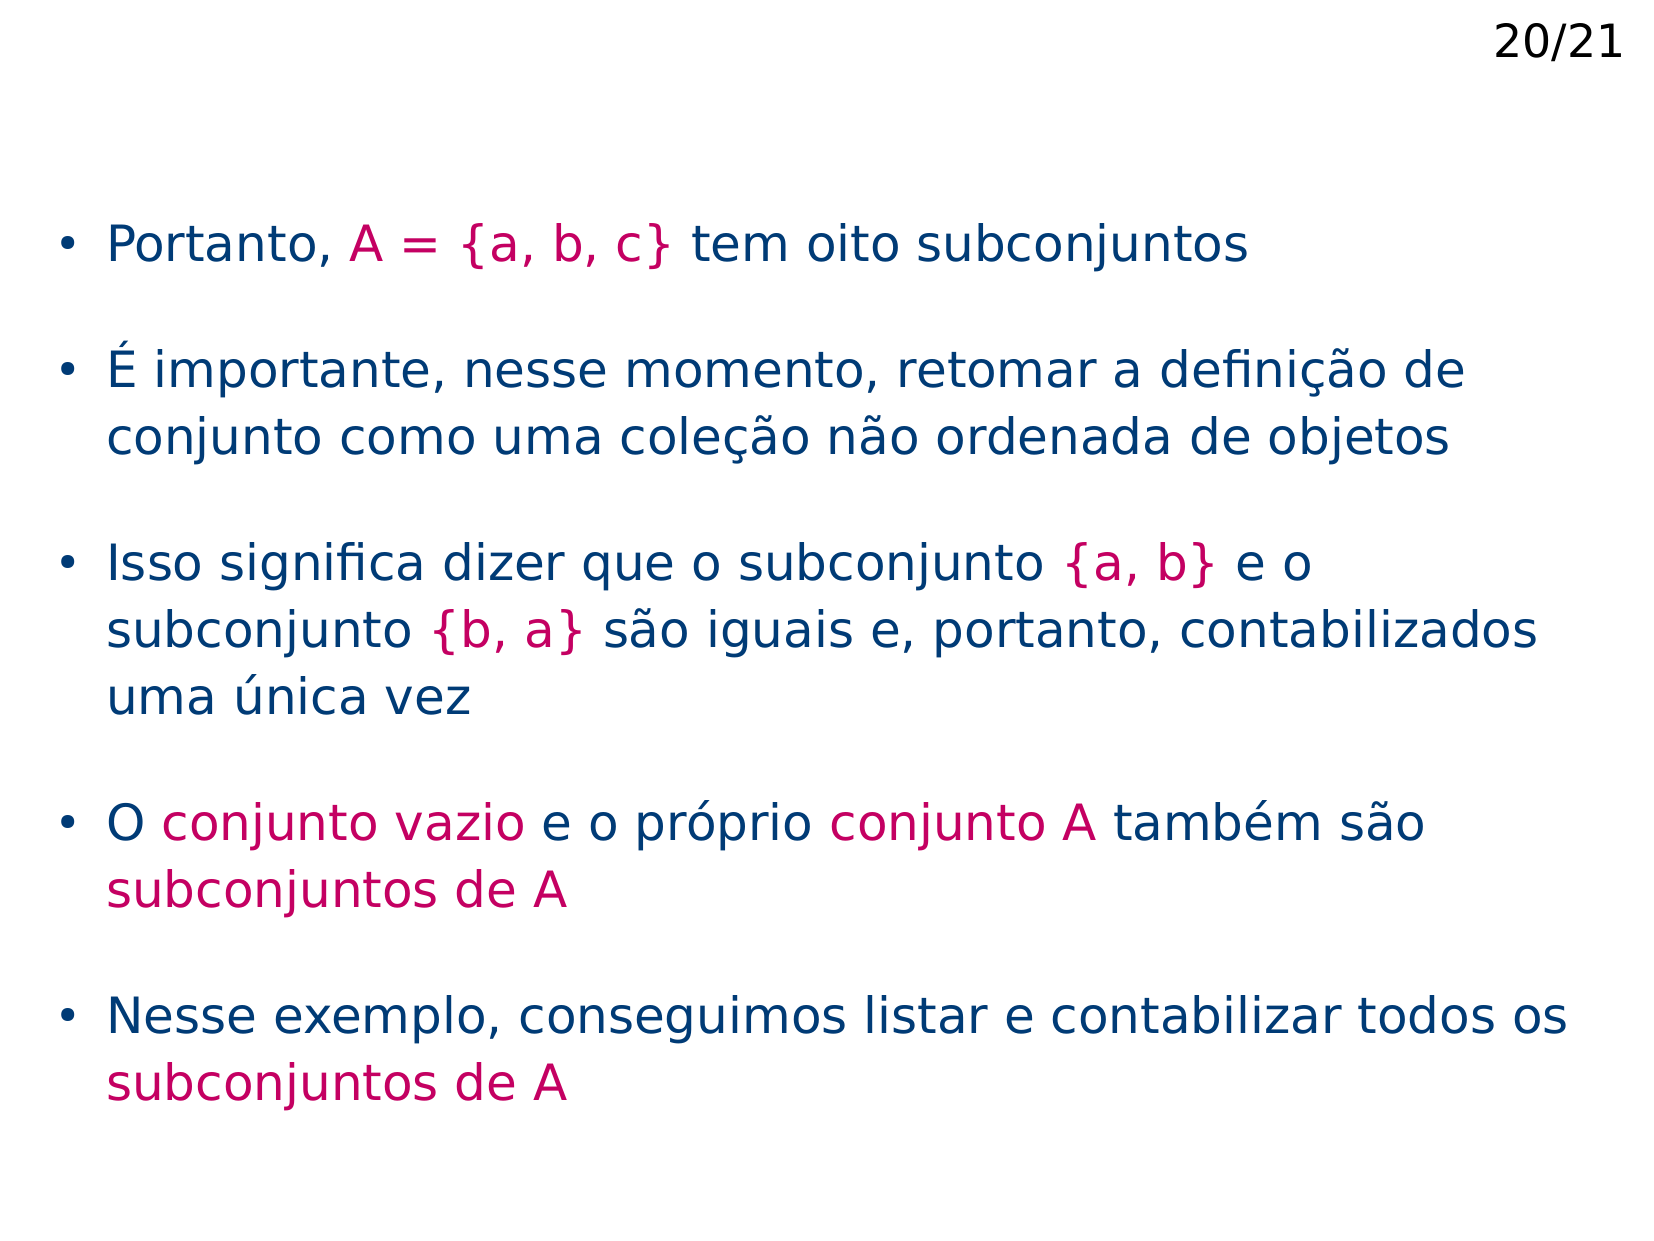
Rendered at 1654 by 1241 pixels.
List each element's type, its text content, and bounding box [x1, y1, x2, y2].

list Portanto, A = {a, b, c} tem oito subconjuntos É importante, nesse momento, retomar a definição de conjunto como uma coleção não ordenada de objetos Isso significa dizer que o subconjunto {a, b} e o subconjunto {b, a} são iguais e, portanto, contabilizados uma única vez O conjunto vazio e o próprio conjunto A também são subconjuntos de A Nesse exemplo, conseguimos listar e contabilizar todos os subconjuntos de A [59, 206, 1625, 1211]
